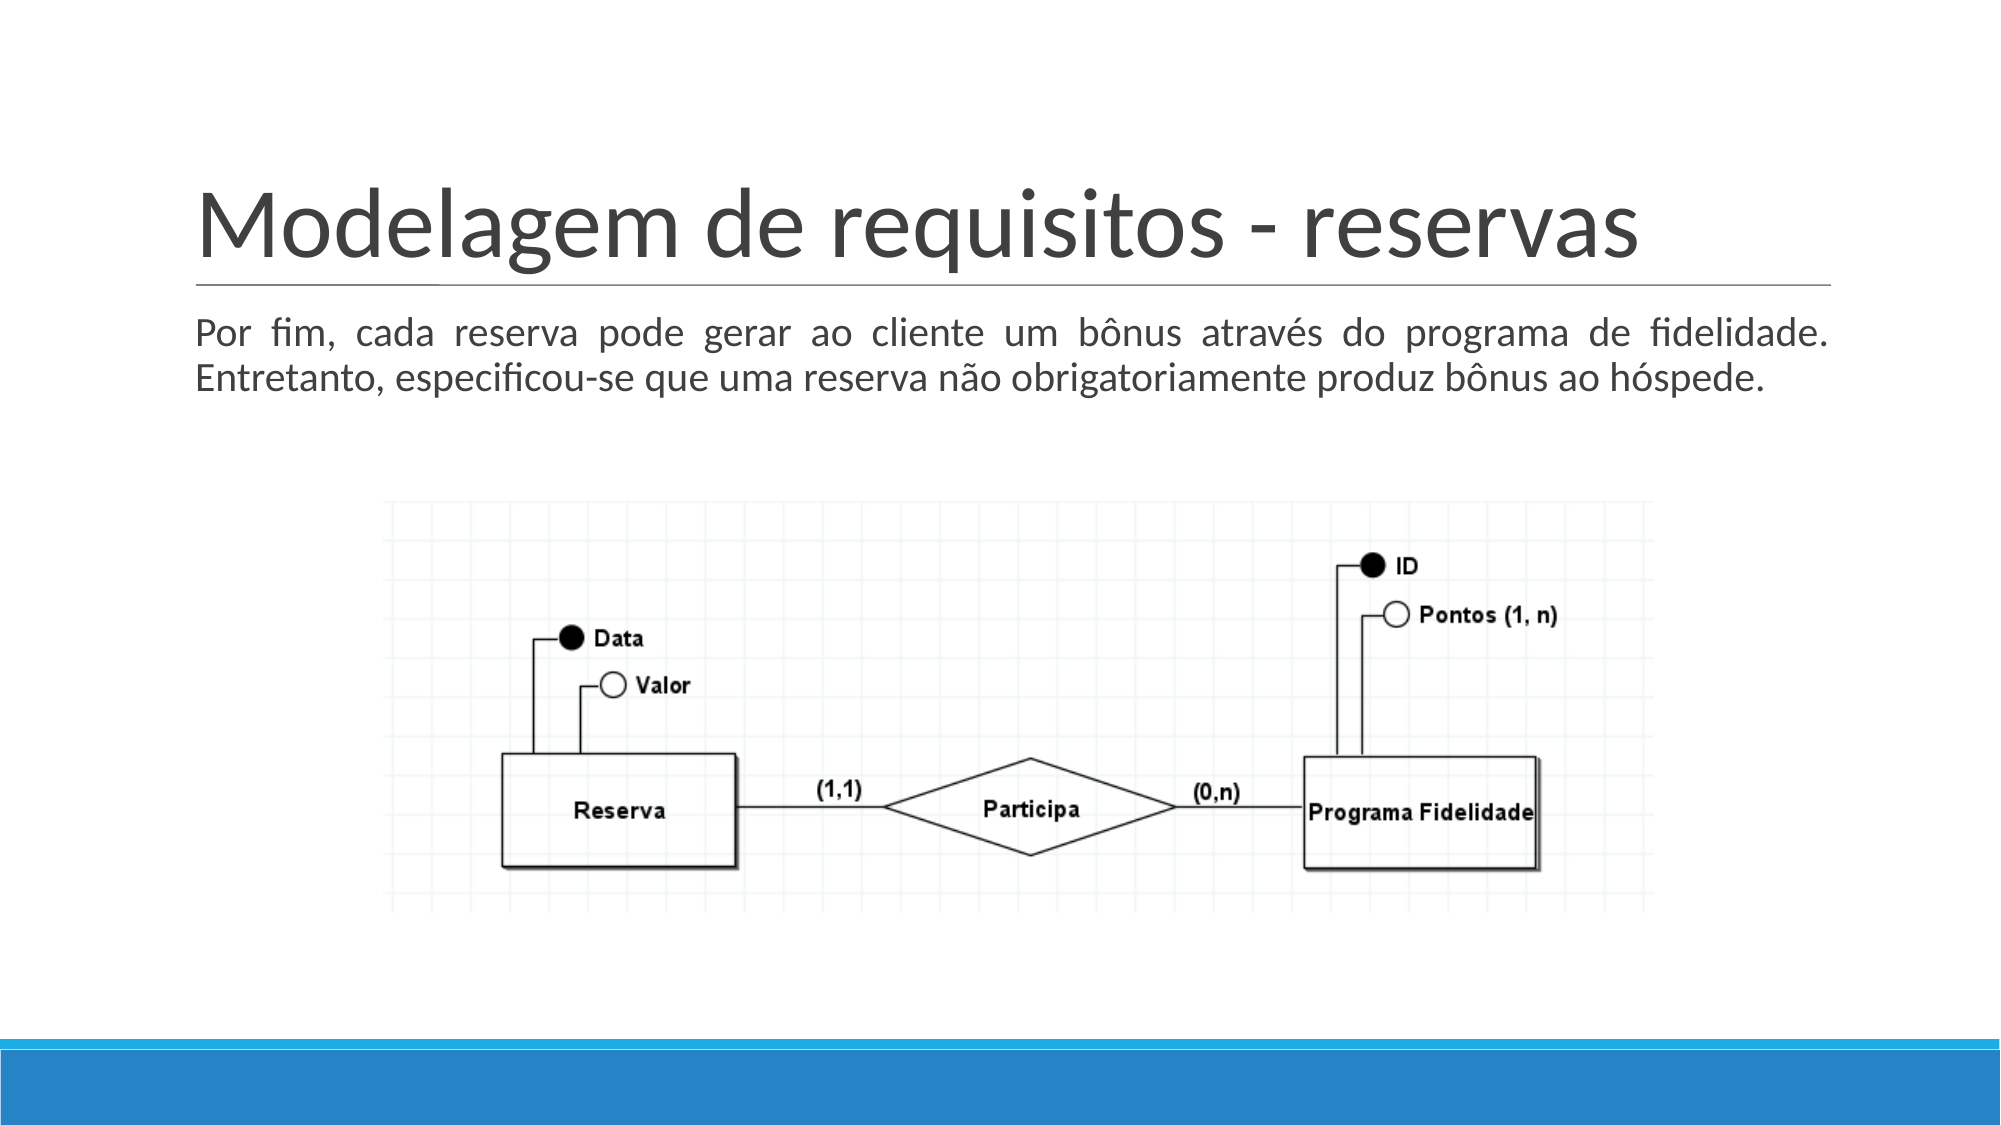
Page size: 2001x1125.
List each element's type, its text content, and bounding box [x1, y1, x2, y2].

picture [383, 501, 1654, 913]
text_box Por fim, cada reserva pode gerar ao cliente um bônus através do programa de fidelidade. Entretanto, especificou-se que uma reserva não obrigatoriamente produz bônus ao hóspede. [180, 302, 1830, 963]
text_box Modelagem de requisitos - reservas [180, 47, 1830, 285]
